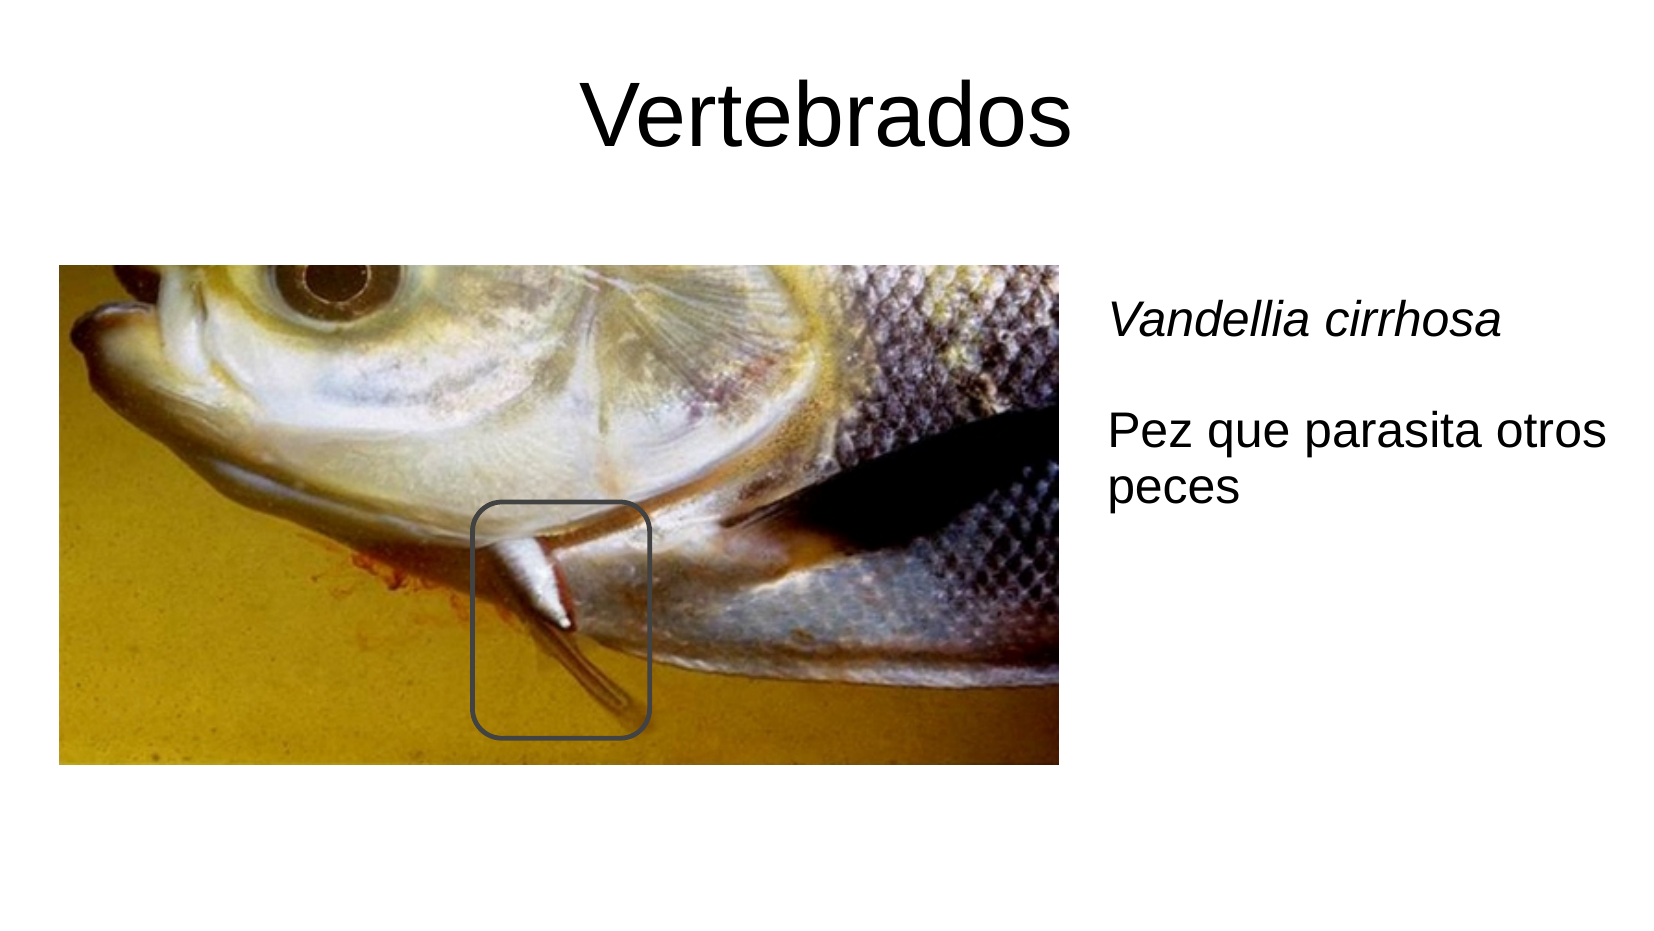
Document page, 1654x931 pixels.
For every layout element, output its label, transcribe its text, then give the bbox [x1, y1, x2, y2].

text_box Vandellia cirrhosa Pez que parasita otros peces [1092, 283, 1654, 522]
picture [59, 265, 1059, 765]
title Vertebrados [82, 37, 1571, 193]
